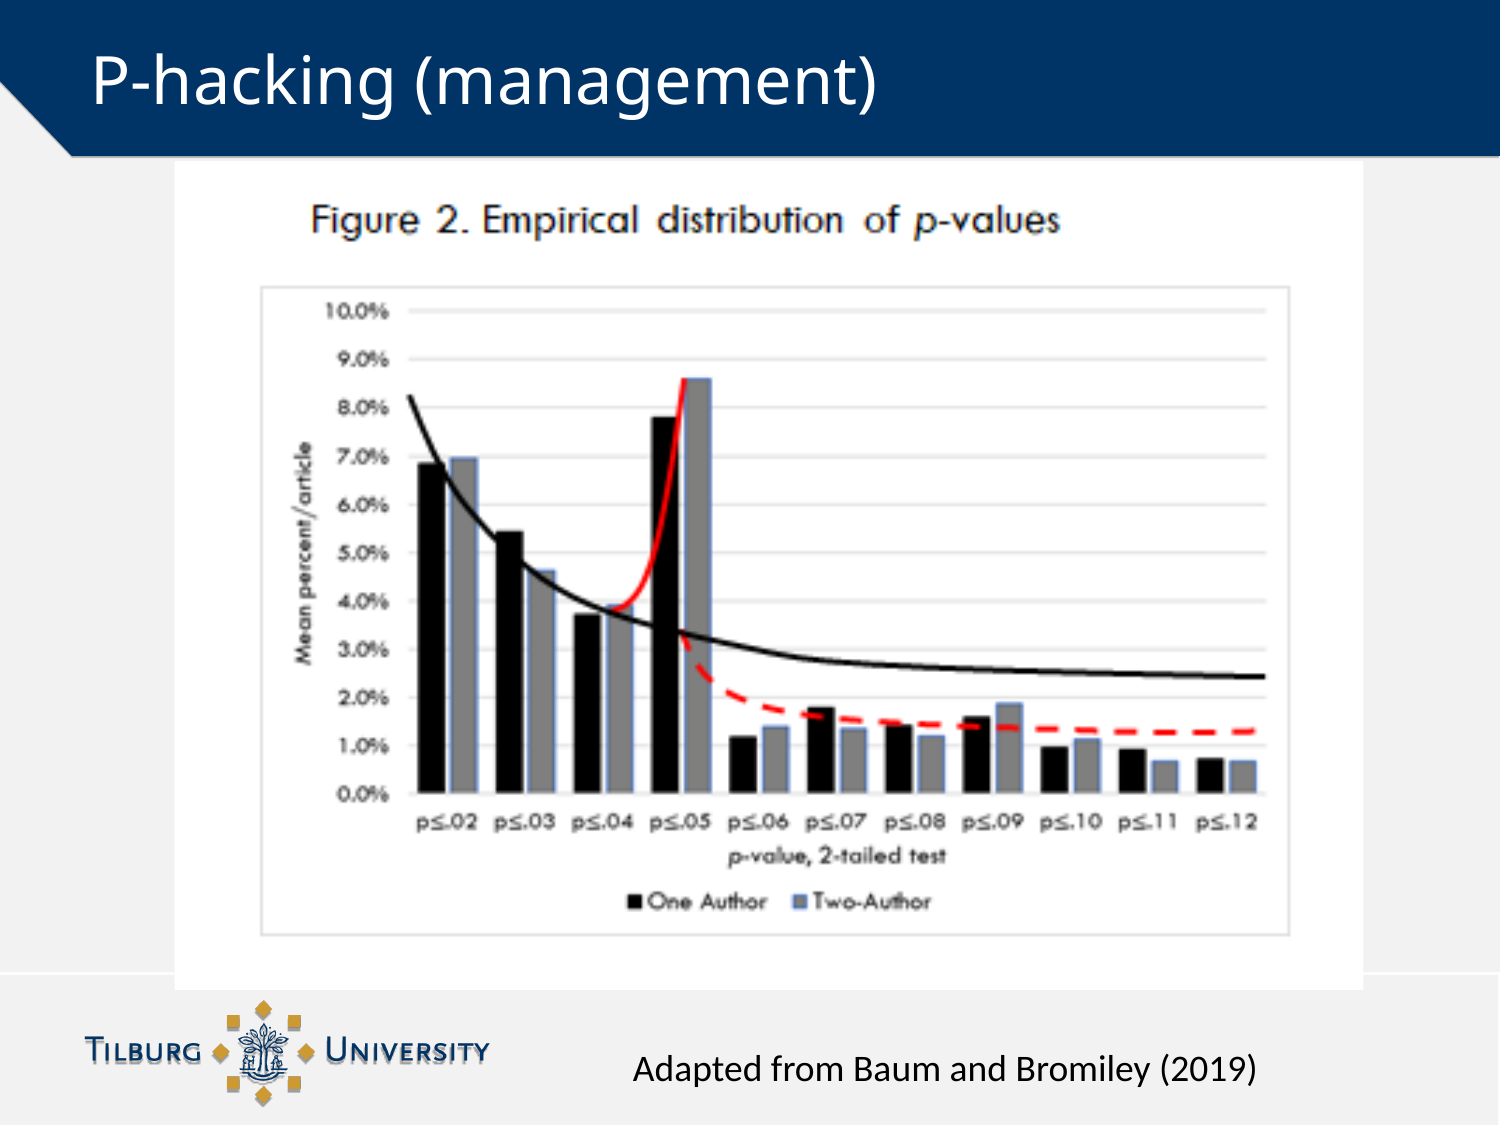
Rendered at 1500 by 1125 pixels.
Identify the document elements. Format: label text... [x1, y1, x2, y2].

title P-hacking (management) [75, 0, 1426, 156]
text_box Adapted from Baum and Bromiley (2019) [617, 1036, 1326, 1098]
picture [174, 161, 1364, 990]
